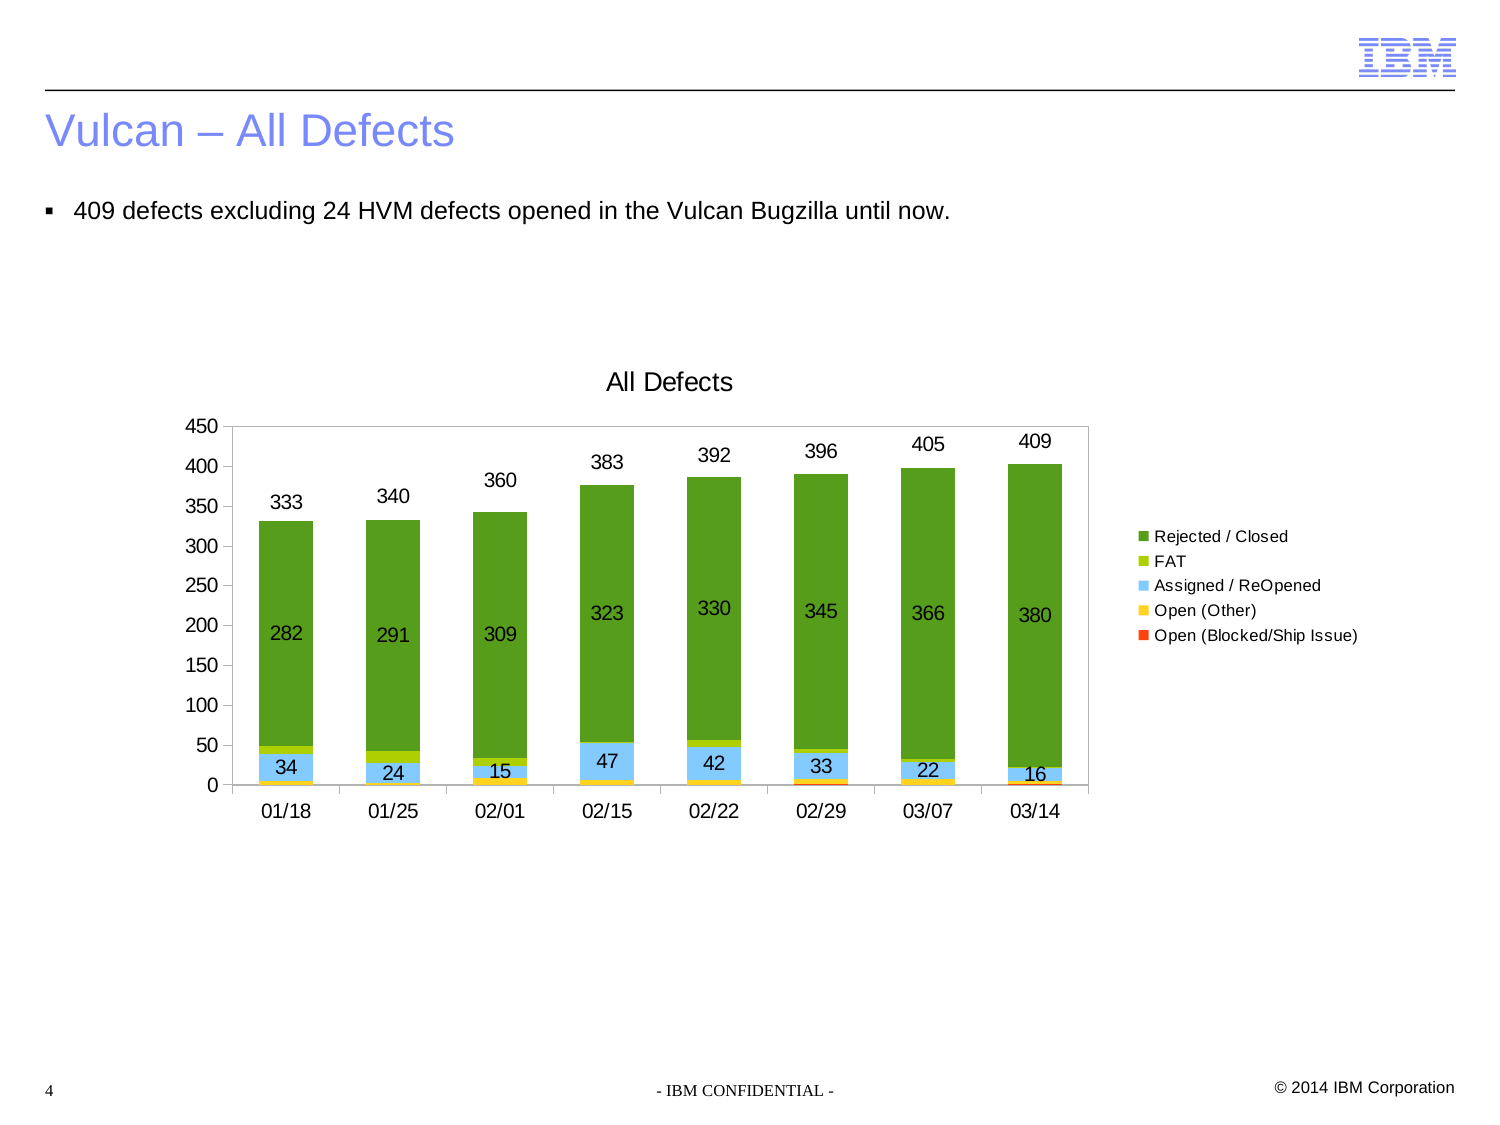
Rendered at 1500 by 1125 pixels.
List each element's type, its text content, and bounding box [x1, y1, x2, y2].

list 409 defects excluding 24 HVM defects opened in the Vulcan Bugzilla until now. [30, 188, 1456, 378]
picture [1359, 37, 1456, 77]
title Vulcan – All Defects [30, 97, 1456, 188]
chart [130, 336, 1378, 860]
